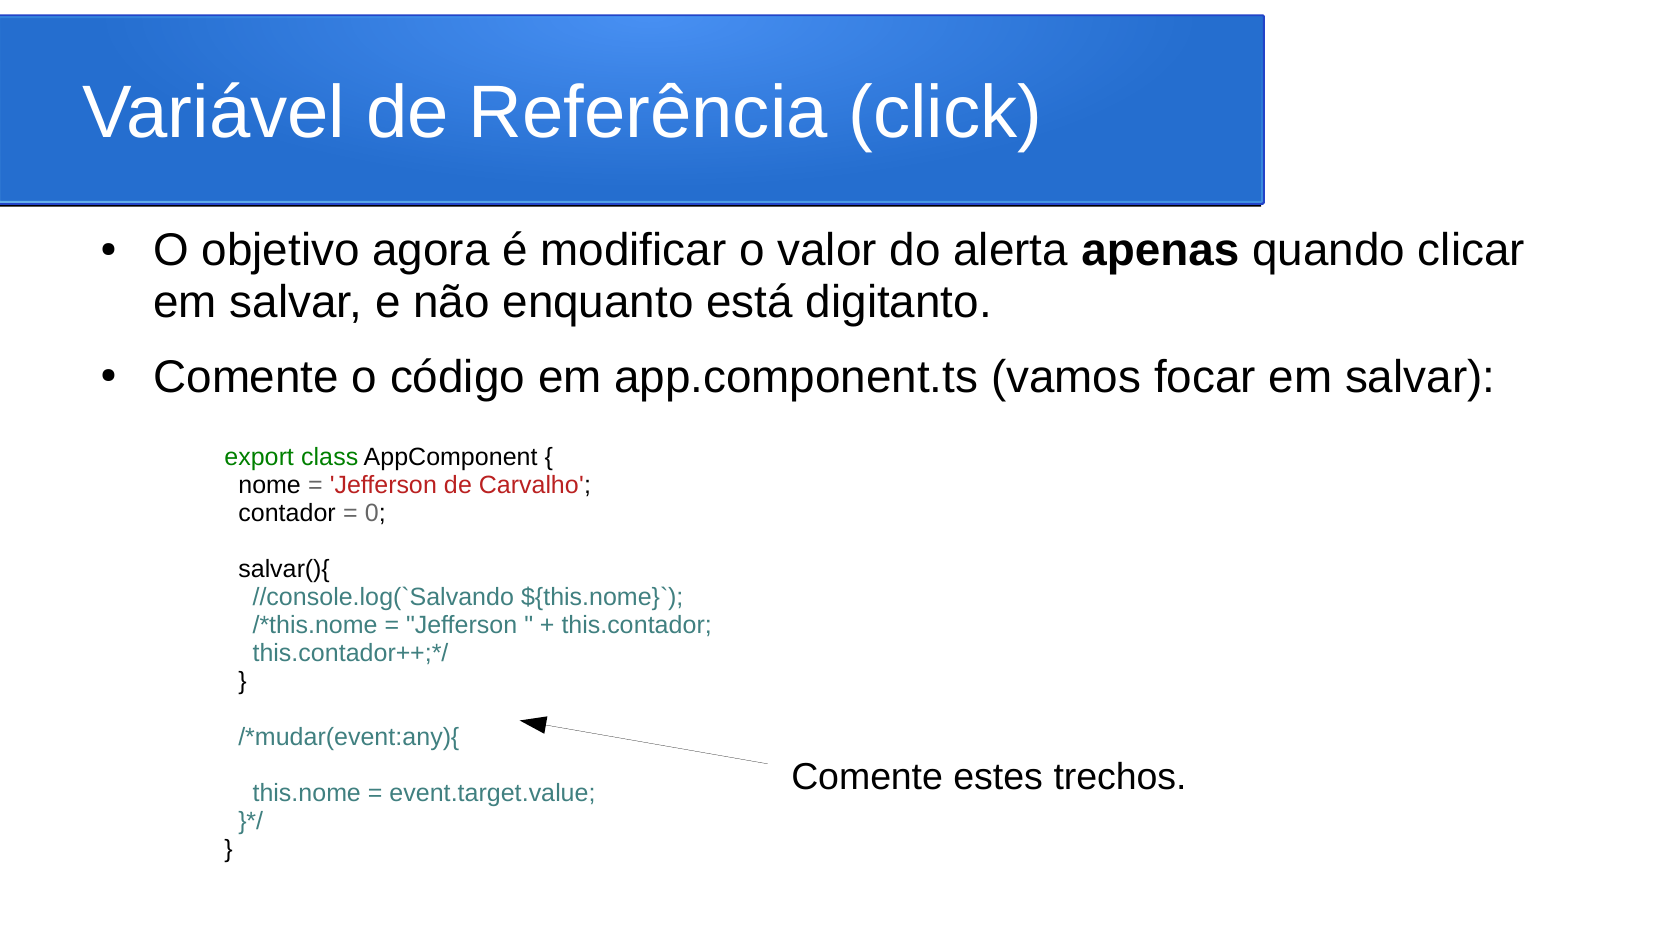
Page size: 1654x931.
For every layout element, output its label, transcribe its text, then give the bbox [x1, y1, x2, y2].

list O objetivo agora é modificar o valor do alerta apenas quando clicar em salvar, e não enquanto está digitanto. Comente o código em app.component.ts (vamos focar em salvar): [82, 224, 1571, 764]
text_box export class AppComponent { nome = 'Jefferson de Carvalho'; contador = 0; salvar(){ //console.log(`Salvando ${this.nome}`); /*this.nome = "Jefferson " + this.contador; this.contador++;*/ } /*mudar(event:any){ this.nome = event.target.value; }*/ } [224, 442, 1406, 863]
title Variável de Referência (click) [82, 35, 1235, 189]
text_box Comente estes trechos. [791, 755, 1187, 798]
